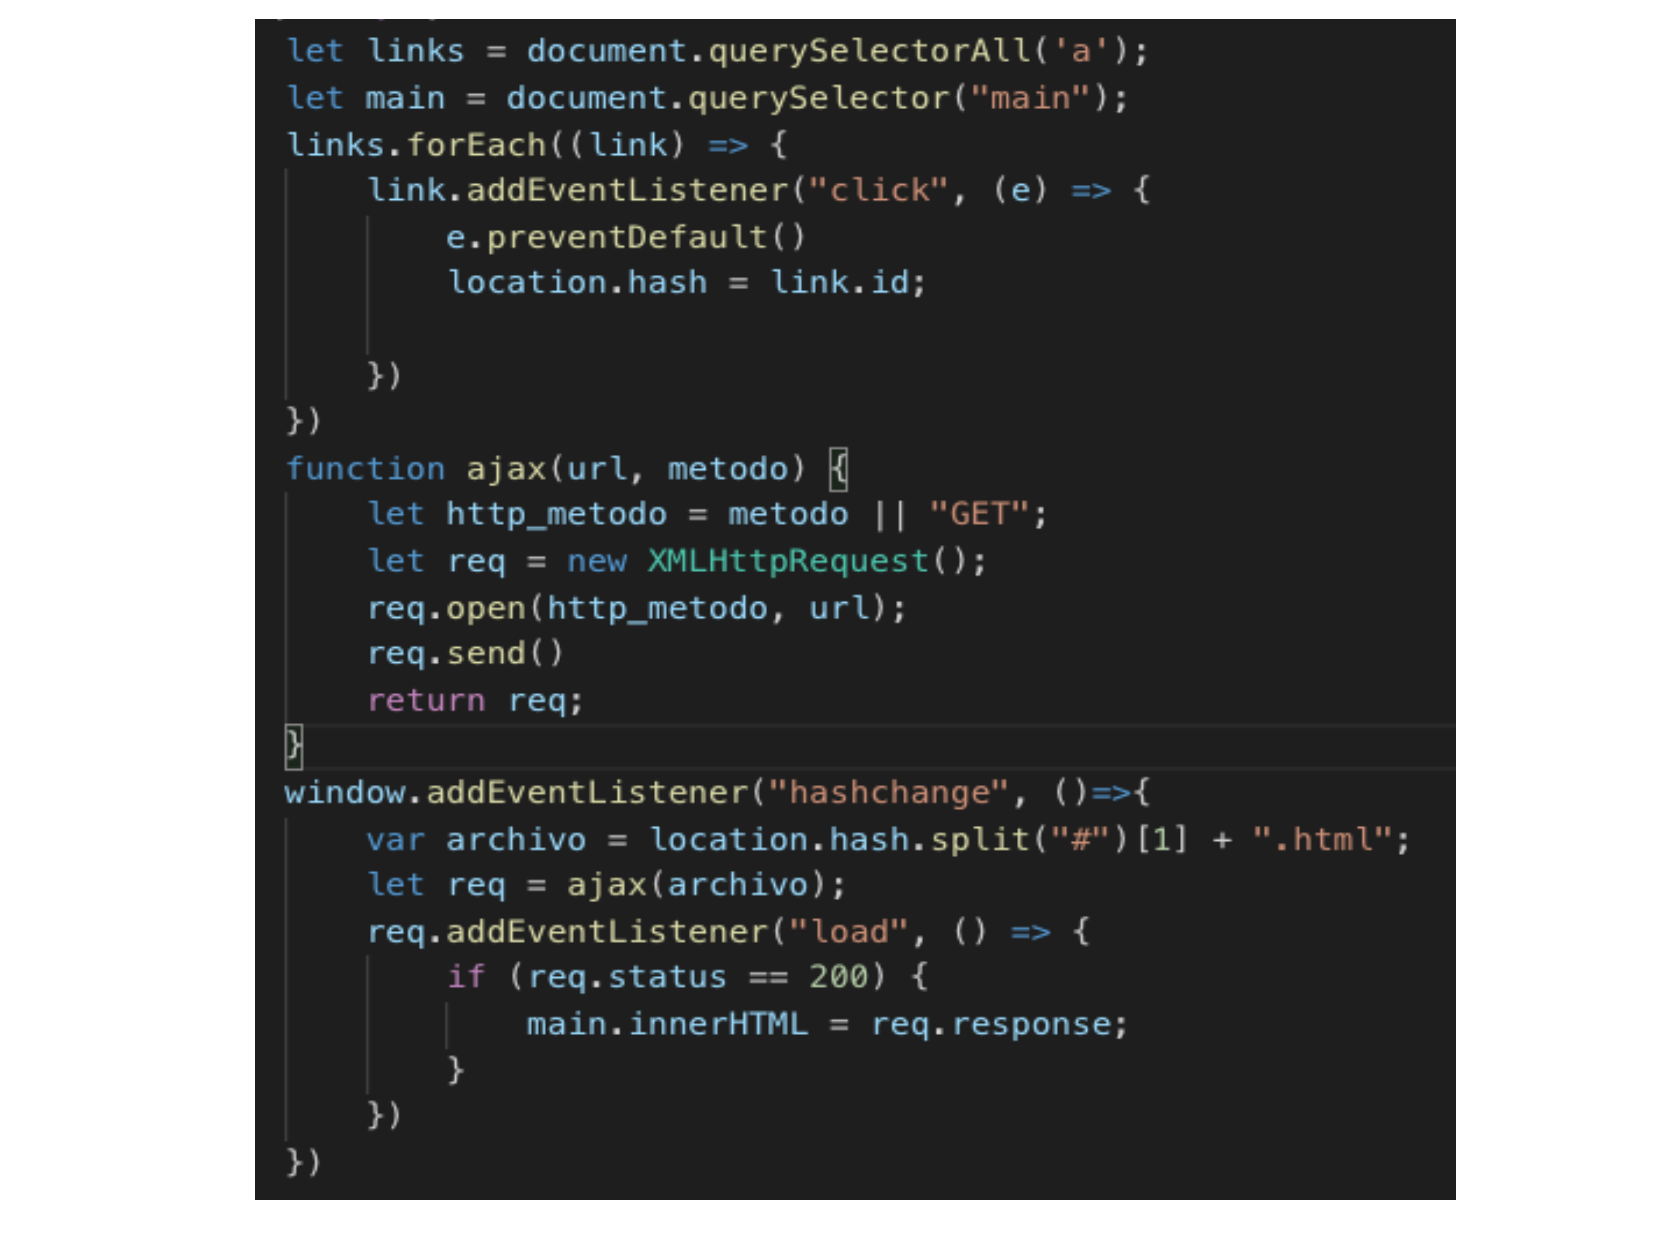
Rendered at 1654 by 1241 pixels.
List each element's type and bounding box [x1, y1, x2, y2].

picture [255, 19, 1456, 1201]
